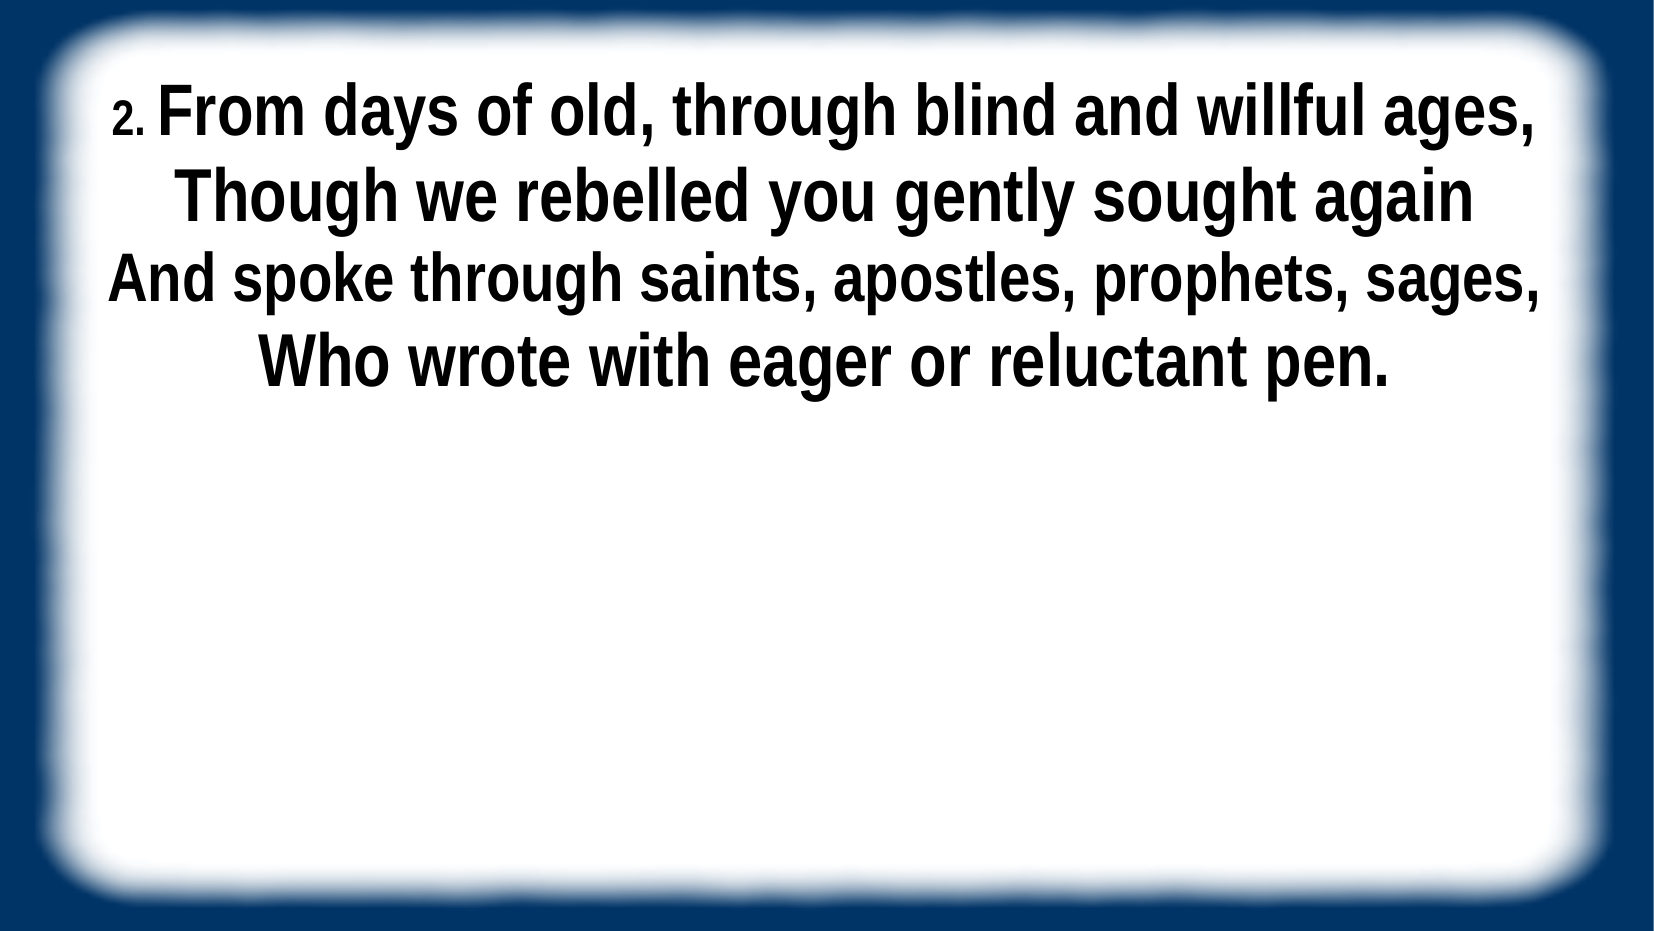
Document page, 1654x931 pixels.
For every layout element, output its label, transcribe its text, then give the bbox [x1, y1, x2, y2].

picture [0, 0, 1654, 931]
text_box 2. From days of old, through blind and willful ages, Though we rebelled you gently sought again And spoke through saints, apostles, prophets, sages, Who wrote with eager or reluctant pen. [90, 60, 1561, 466]
